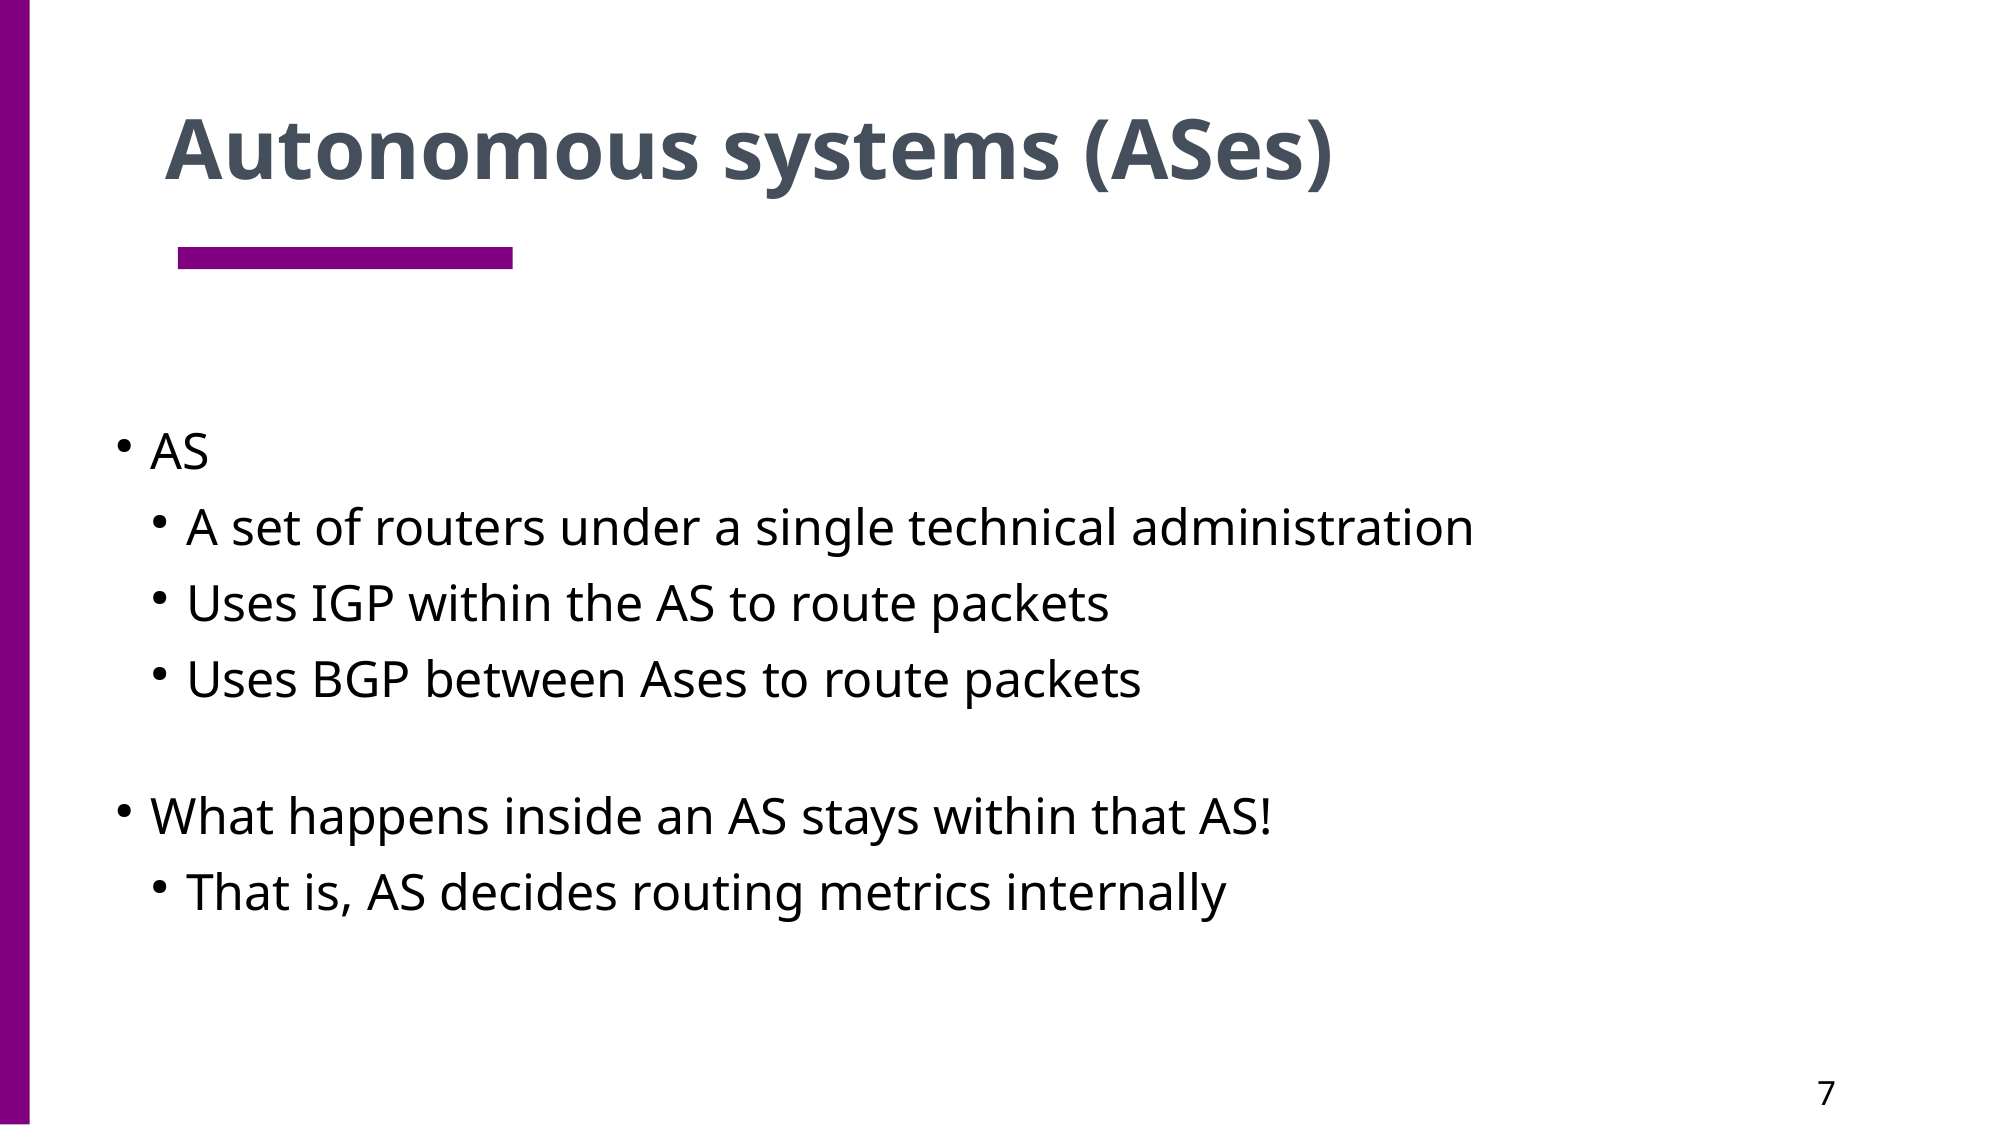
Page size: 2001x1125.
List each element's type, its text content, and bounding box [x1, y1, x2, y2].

text_box AS A set of routers under a single technical administration Uses IGP within the AS to route packets Uses BGP between Ases to route packets What happens inside an AS stays within that AS! That is, AS decides routing metrics internally [100, 329, 2000, 1002]
text_box Autonomous systems (ASes) [151, 0, 1849, 212]
